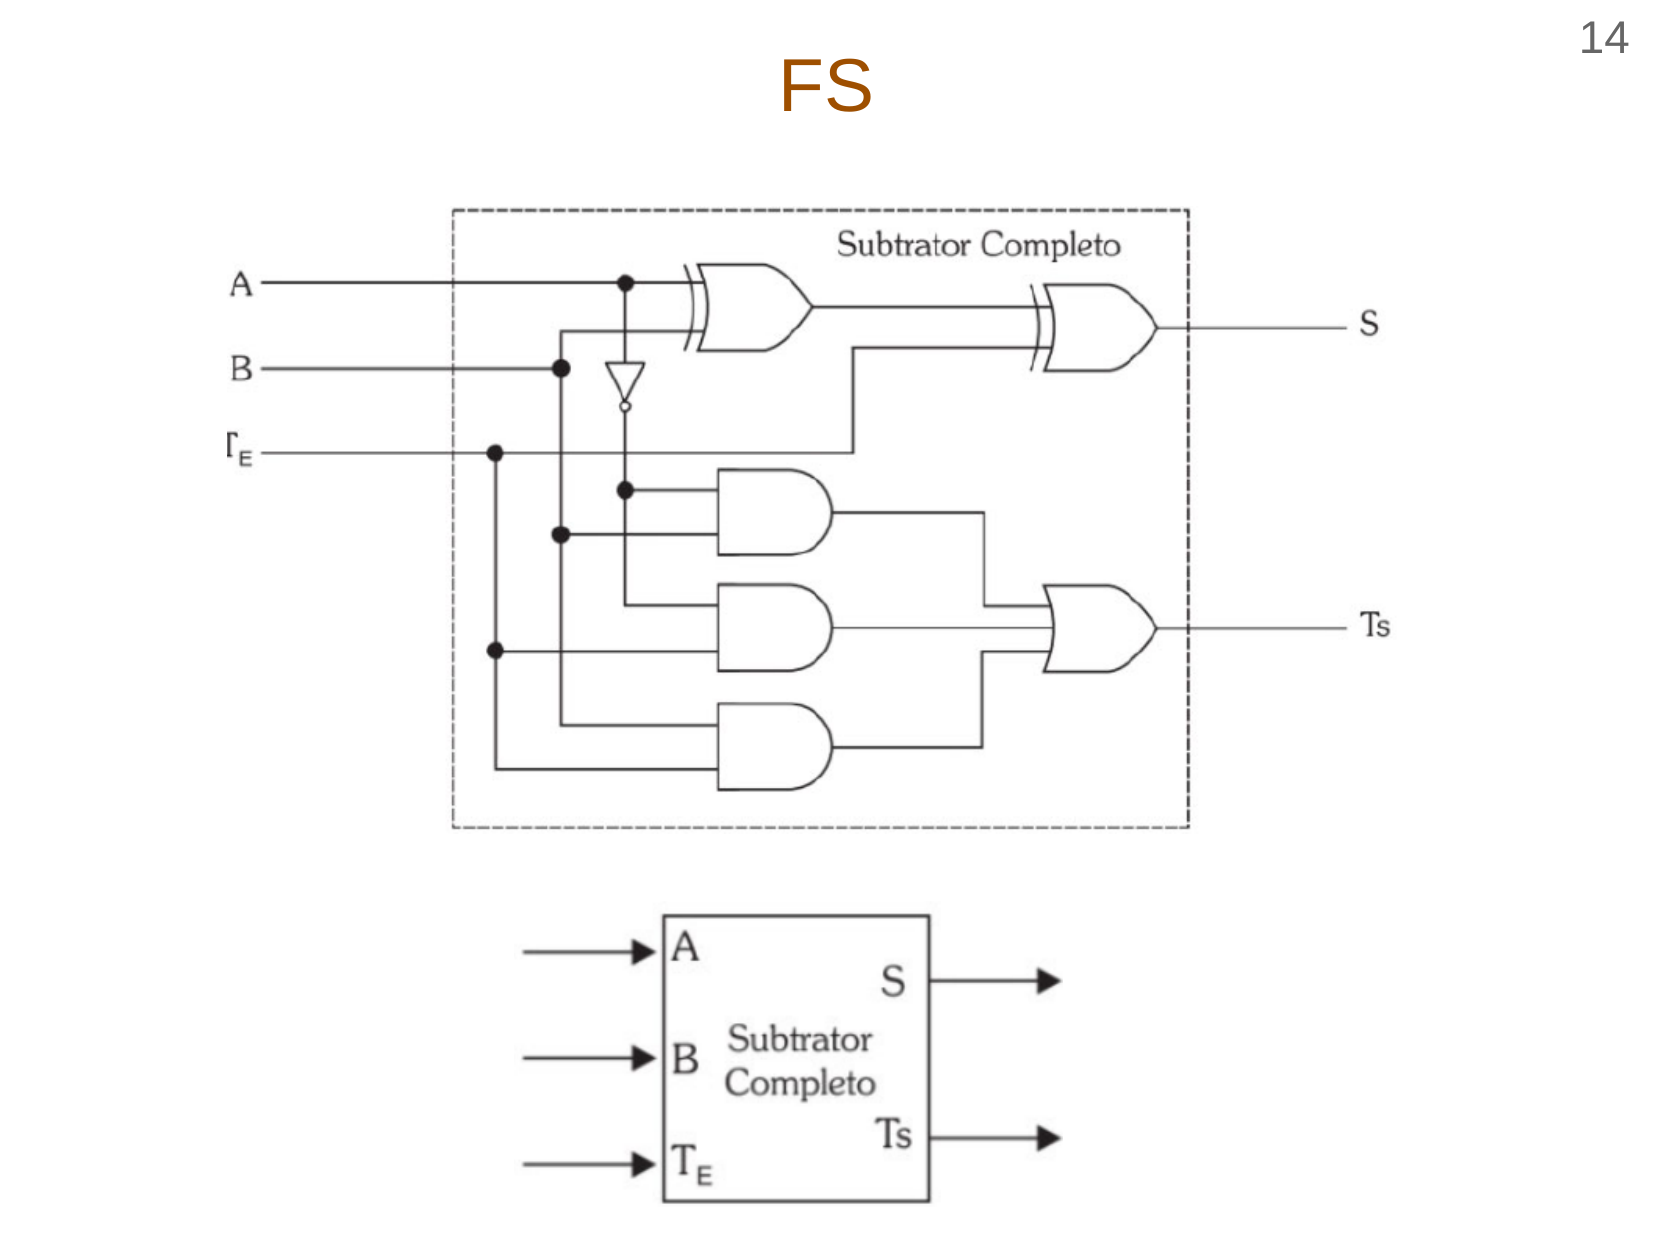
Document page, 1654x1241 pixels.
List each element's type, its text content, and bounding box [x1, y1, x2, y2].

title FS [59, 29, 1595, 148]
picture [514, 900, 1063, 1207]
picture [227, 206, 1403, 834]
